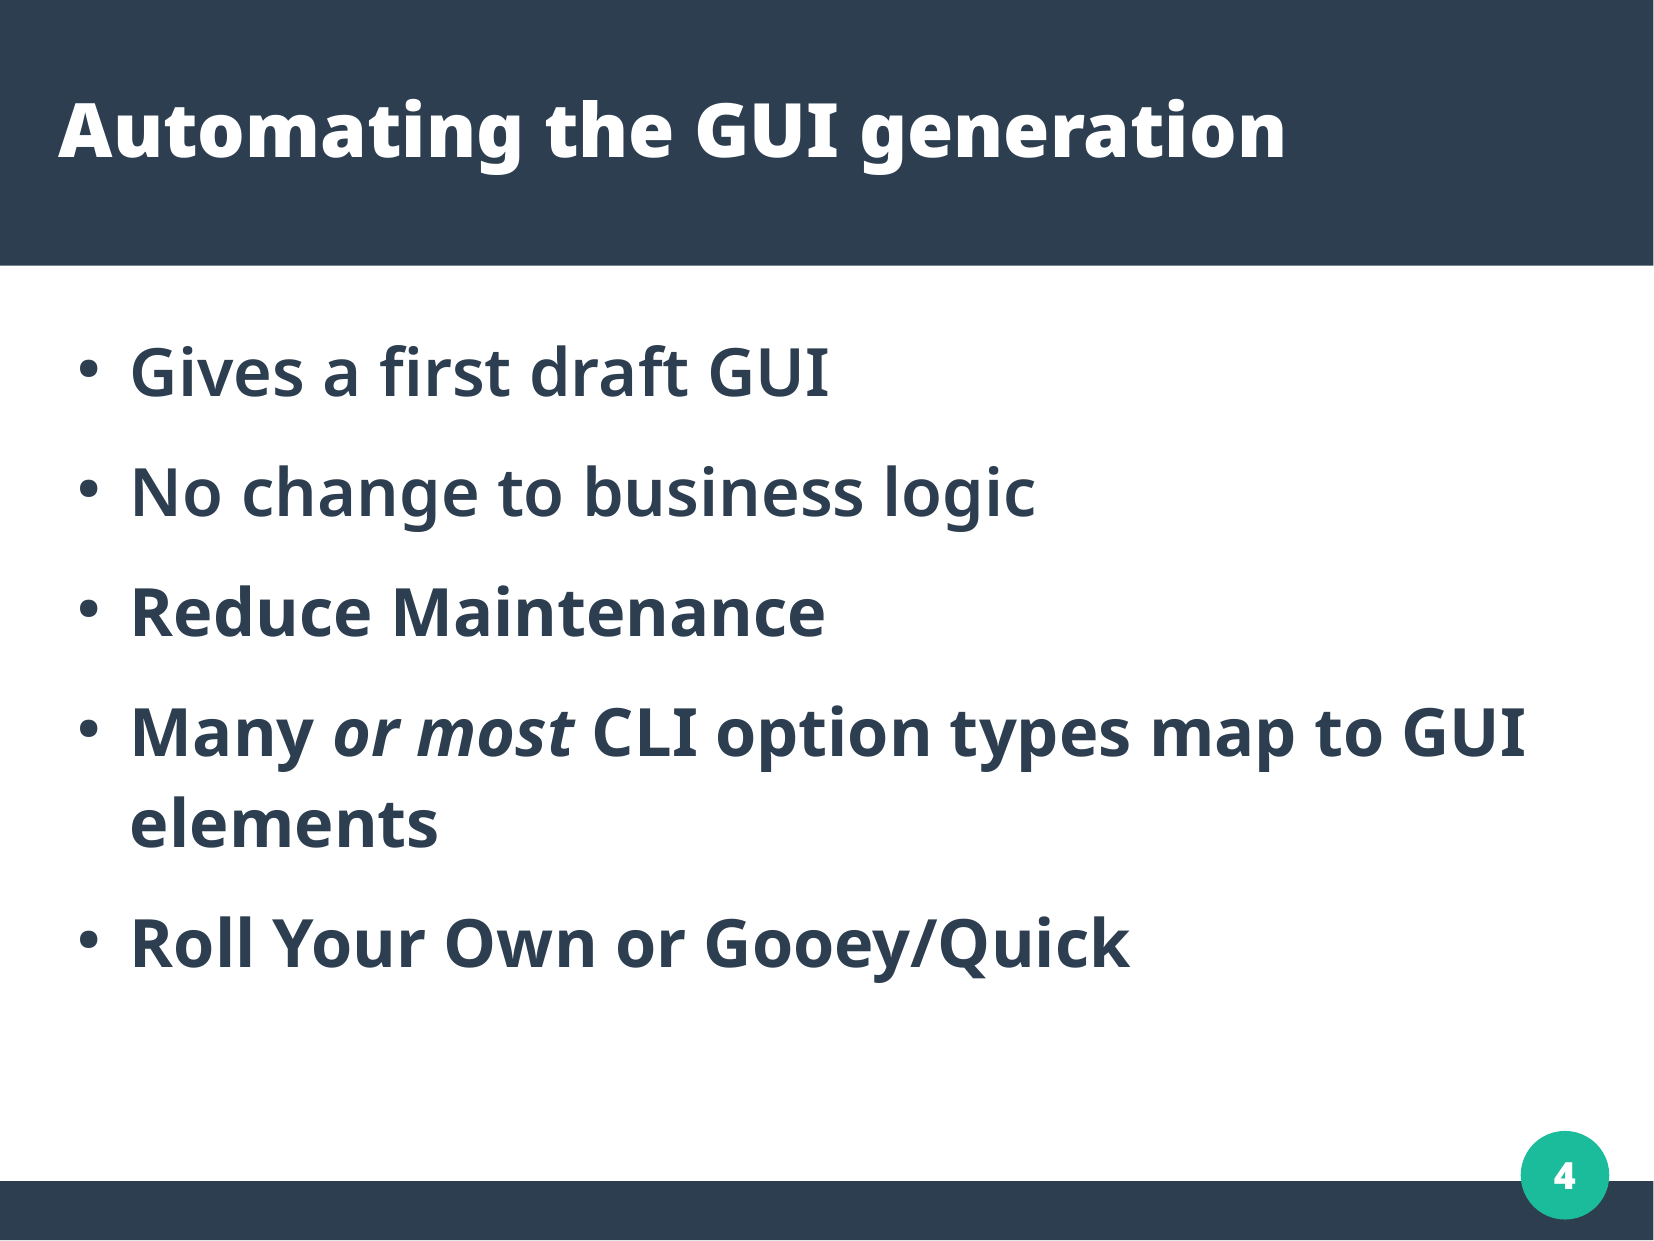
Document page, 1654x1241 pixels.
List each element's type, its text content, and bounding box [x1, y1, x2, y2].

list Gives a first draft GUI No change to business logic Reduce Maintenance Many or most CLI option types map to GUI elements Roll Your Own or Gooey/Quick [59, 324, 1595, 1152]
title Automating the GUI generation [59, 49, 1595, 207]
